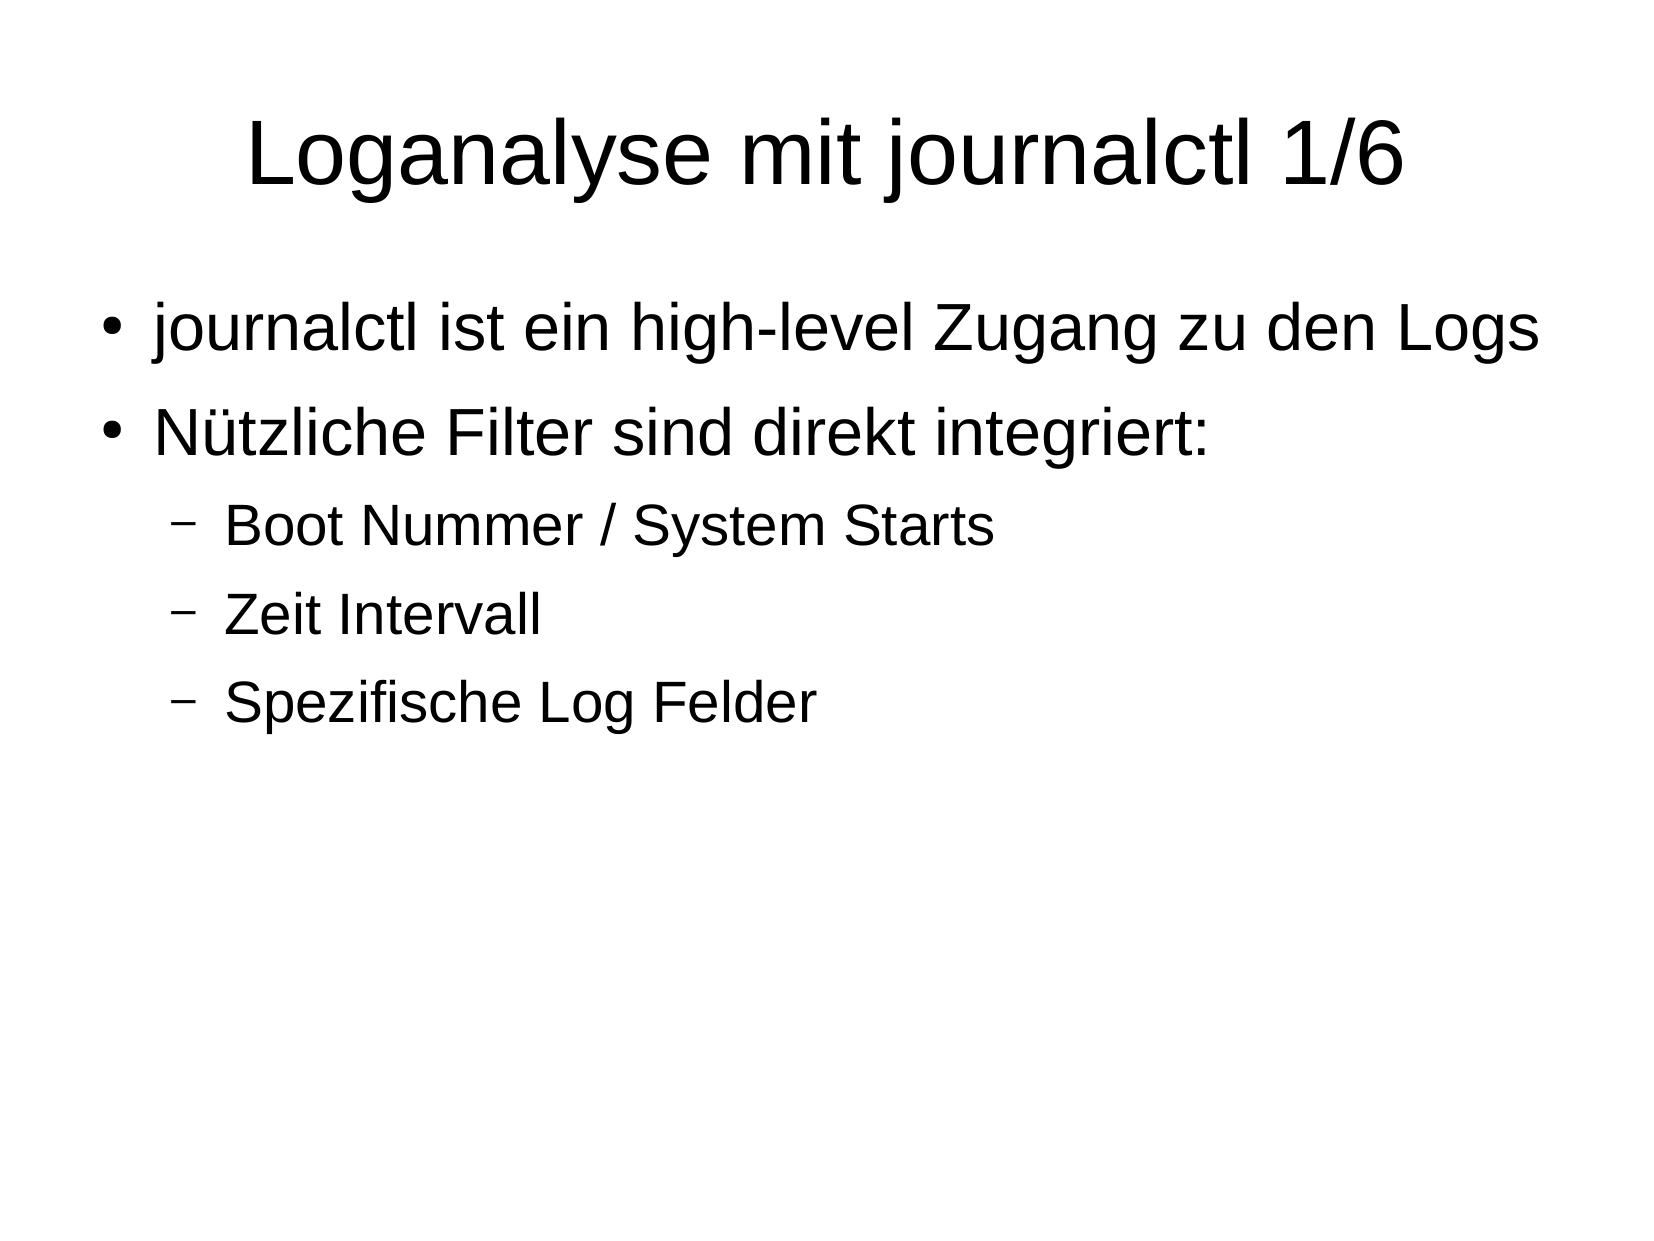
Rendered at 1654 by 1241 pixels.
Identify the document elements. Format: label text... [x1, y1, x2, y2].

list journalctl ist ein high-level Zugang zu den Logs Nützliche Filter sind direkt integriert: Boot Nummer / System Starts Zeit Intervall Spezifische Log Felder [82, 290, 1571, 1010]
title Loganalyse mit journalctl 1/6 [82, 49, 1571, 257]
